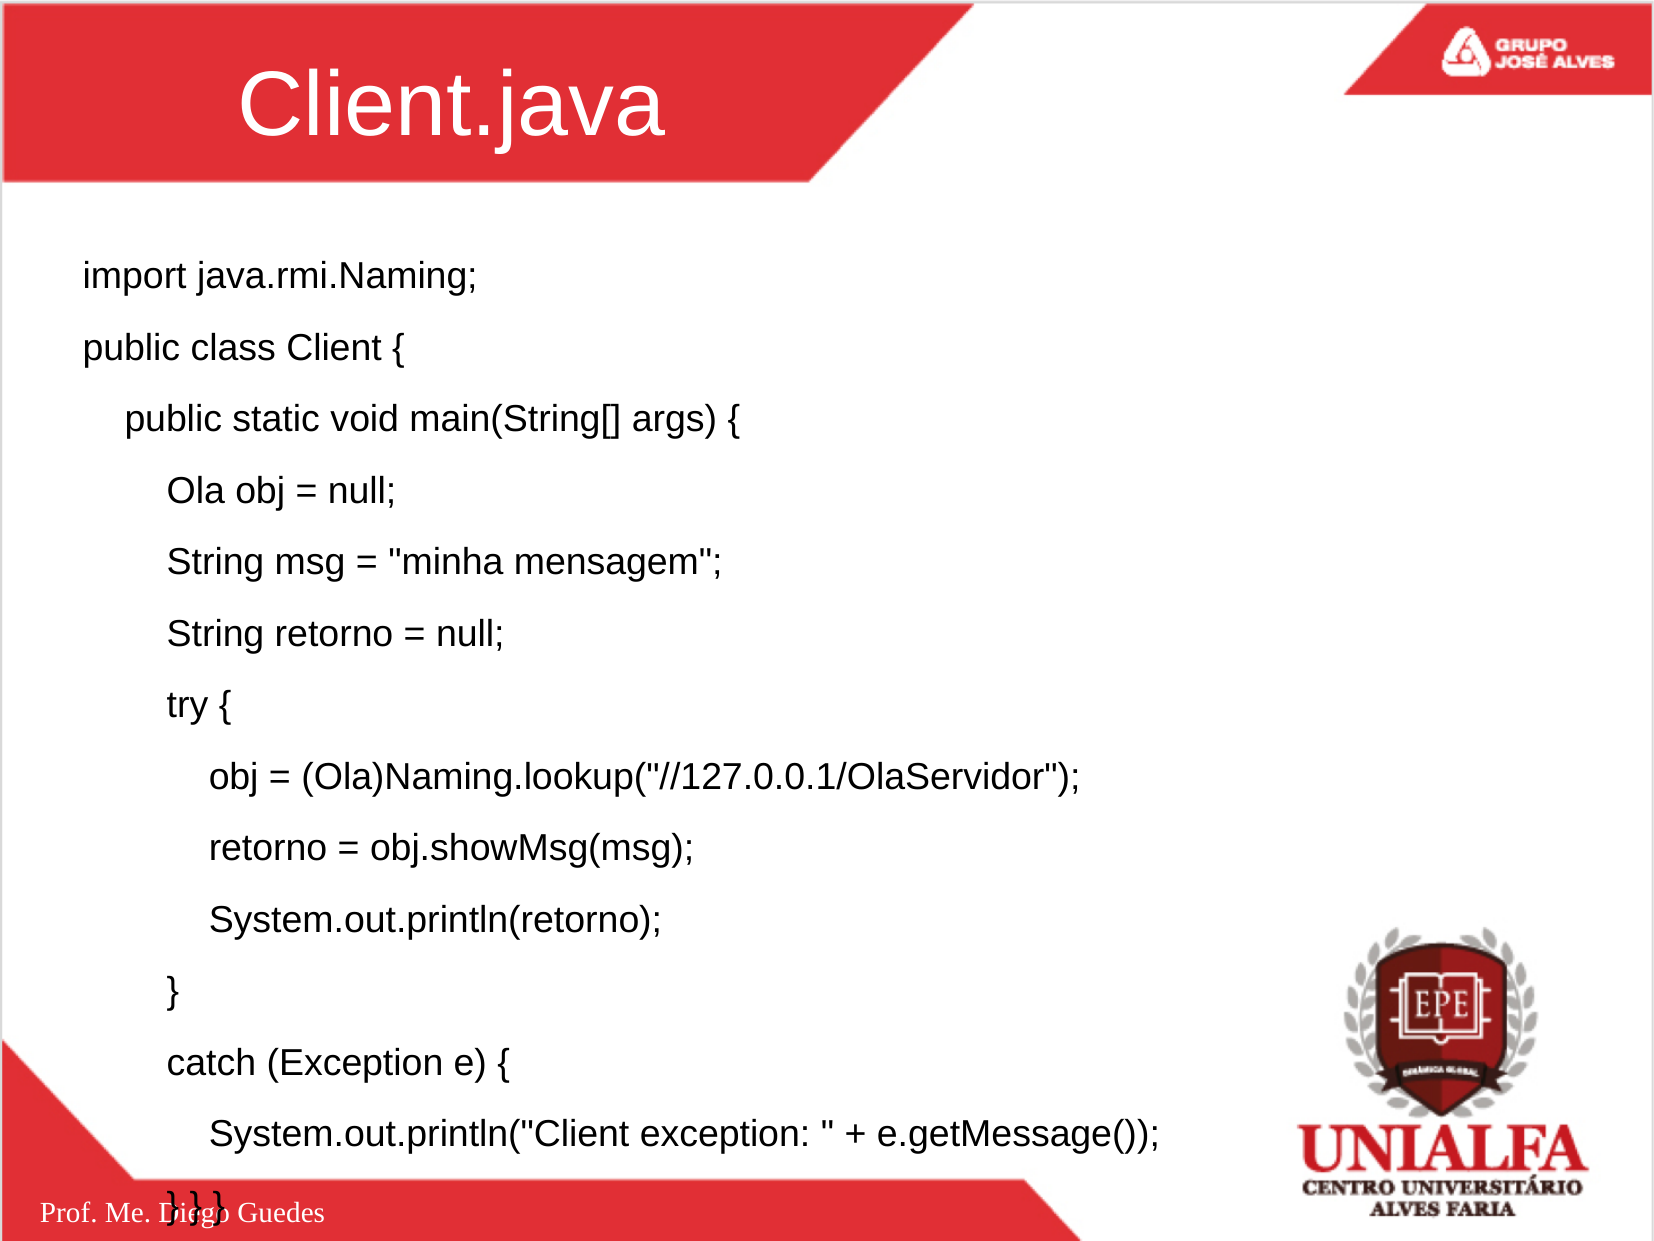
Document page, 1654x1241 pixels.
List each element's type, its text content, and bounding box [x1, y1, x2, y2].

title Client.java [76, 0, 827, 208]
list import java.rmi.Naming; public class Client { public static void main(String[] args) { Ola obj = null; String msg = "minha mensagem"; String retorno = null; try { obj = (Ola)Naming.lookup("//127.0.0.1/OlaServidor"); retorno = obj.showMsg(msg); System.out.println(retorno); } catch (Exception e) { System.out.println("Client exception: " + e.getMessage()); } } } [82, 254, 1571, 1227]
picture [0, 0, 1654, 1241]
